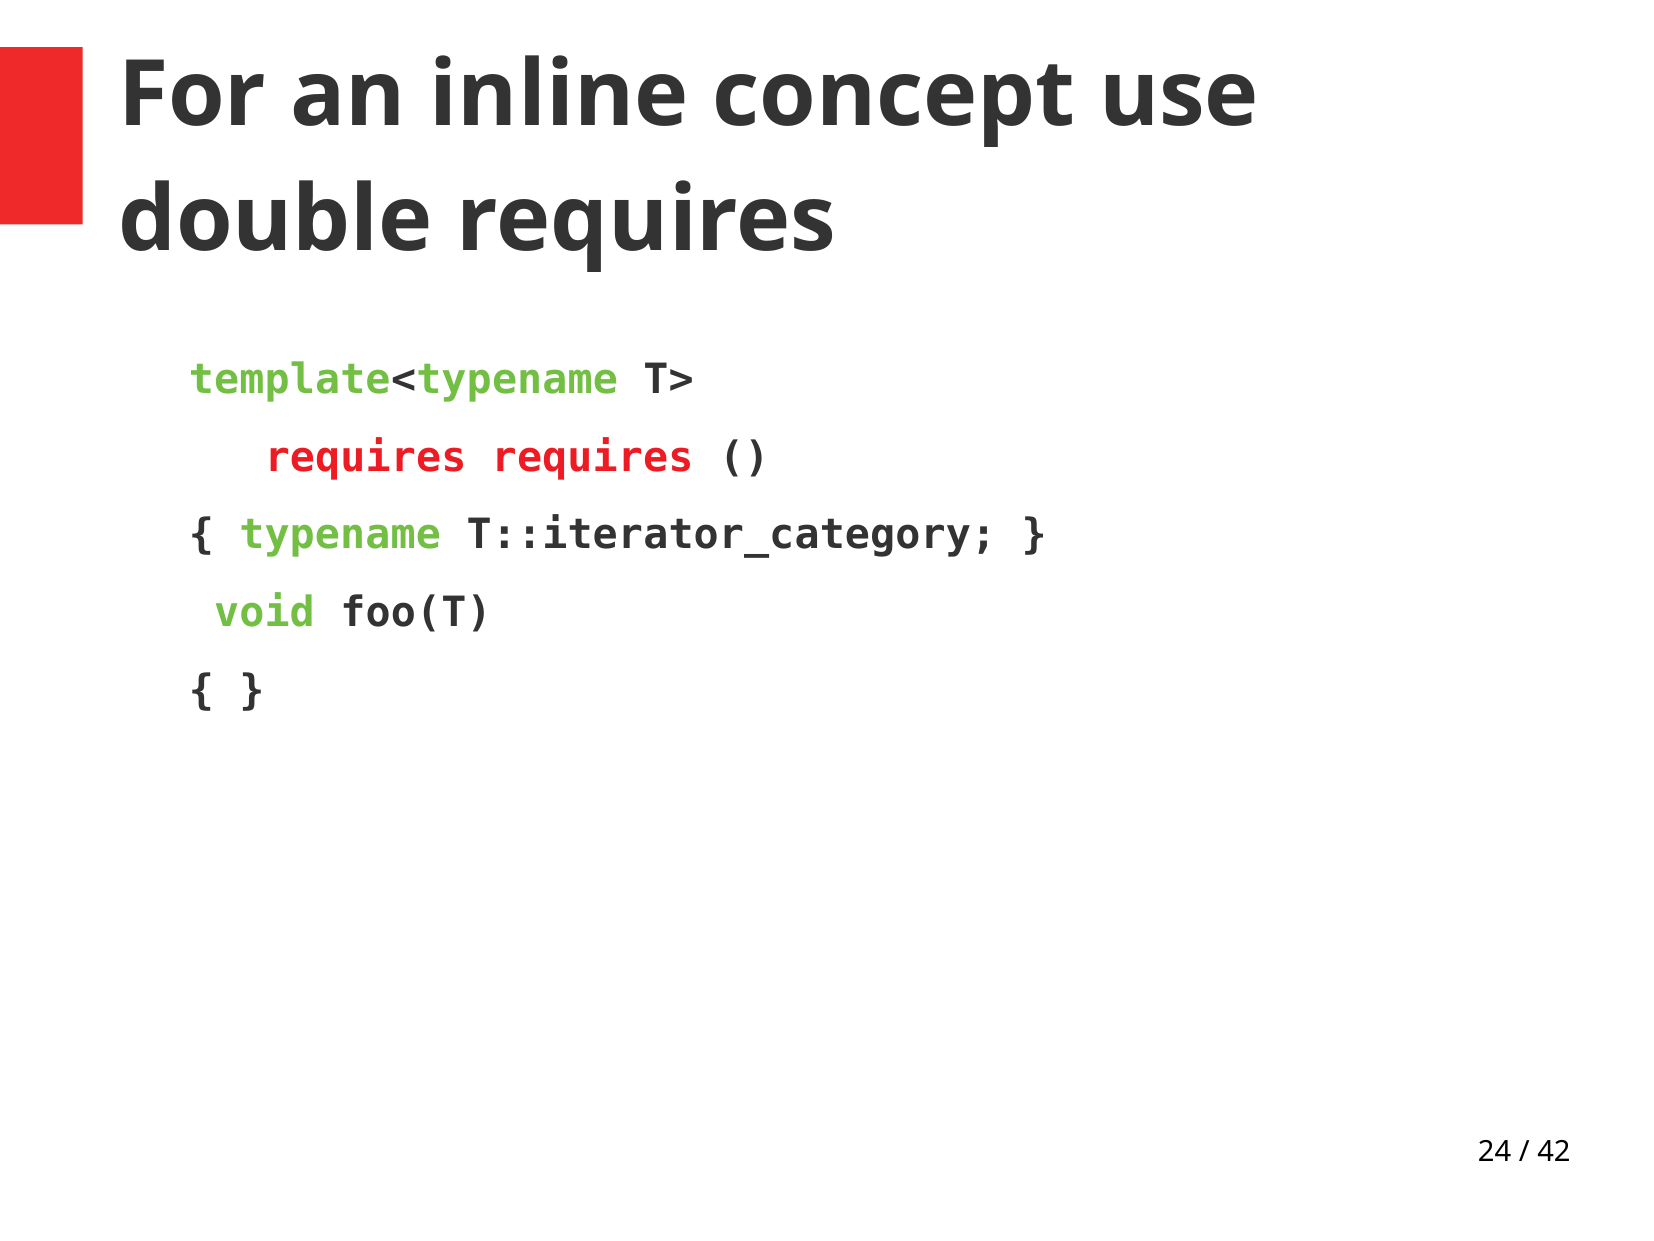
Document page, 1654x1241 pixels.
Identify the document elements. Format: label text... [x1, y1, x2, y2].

list template<typename T> requires requires () { typename T::iterator_category; } void foo(T) { } [118, 354, 1536, 1074]
title For an inline concept use double requires [118, 45, 1571, 260]
